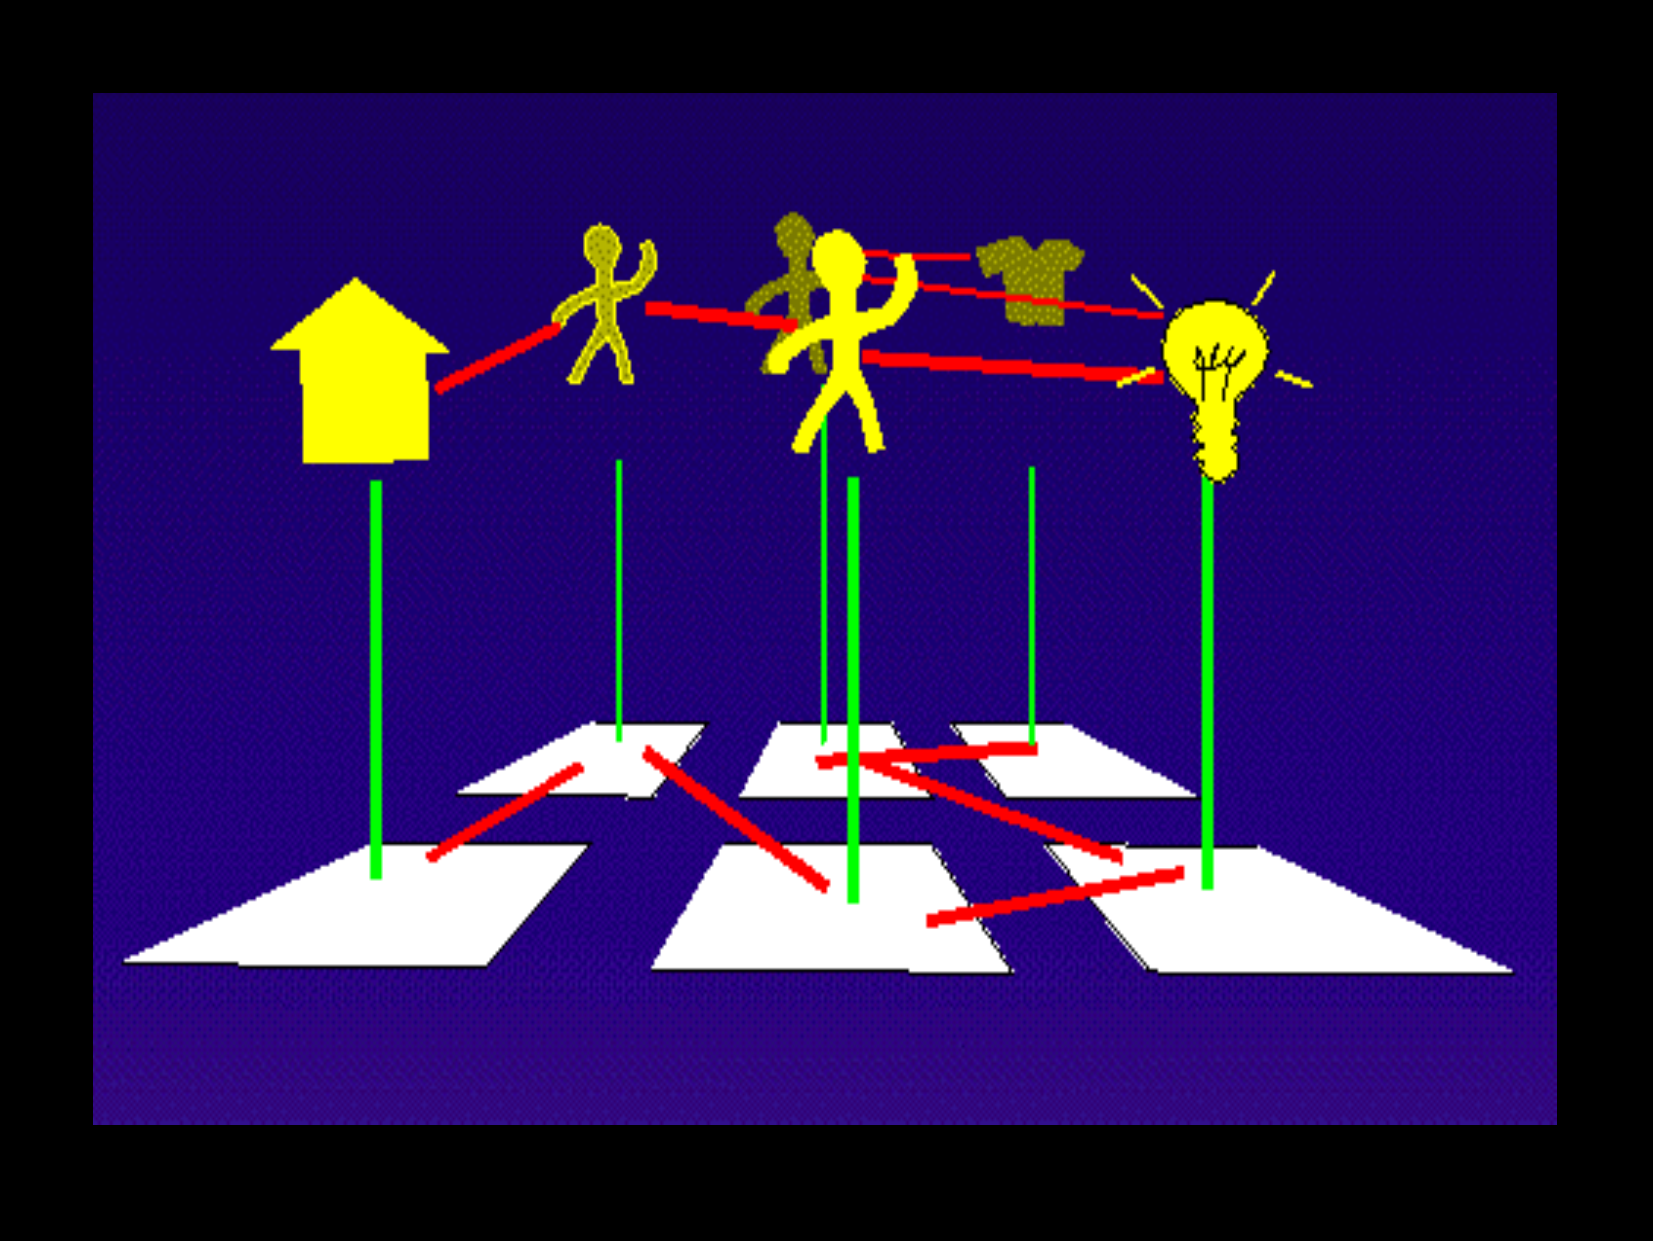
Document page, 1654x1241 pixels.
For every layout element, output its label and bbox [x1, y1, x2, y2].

picture [93, 93, 1557, 1126]
